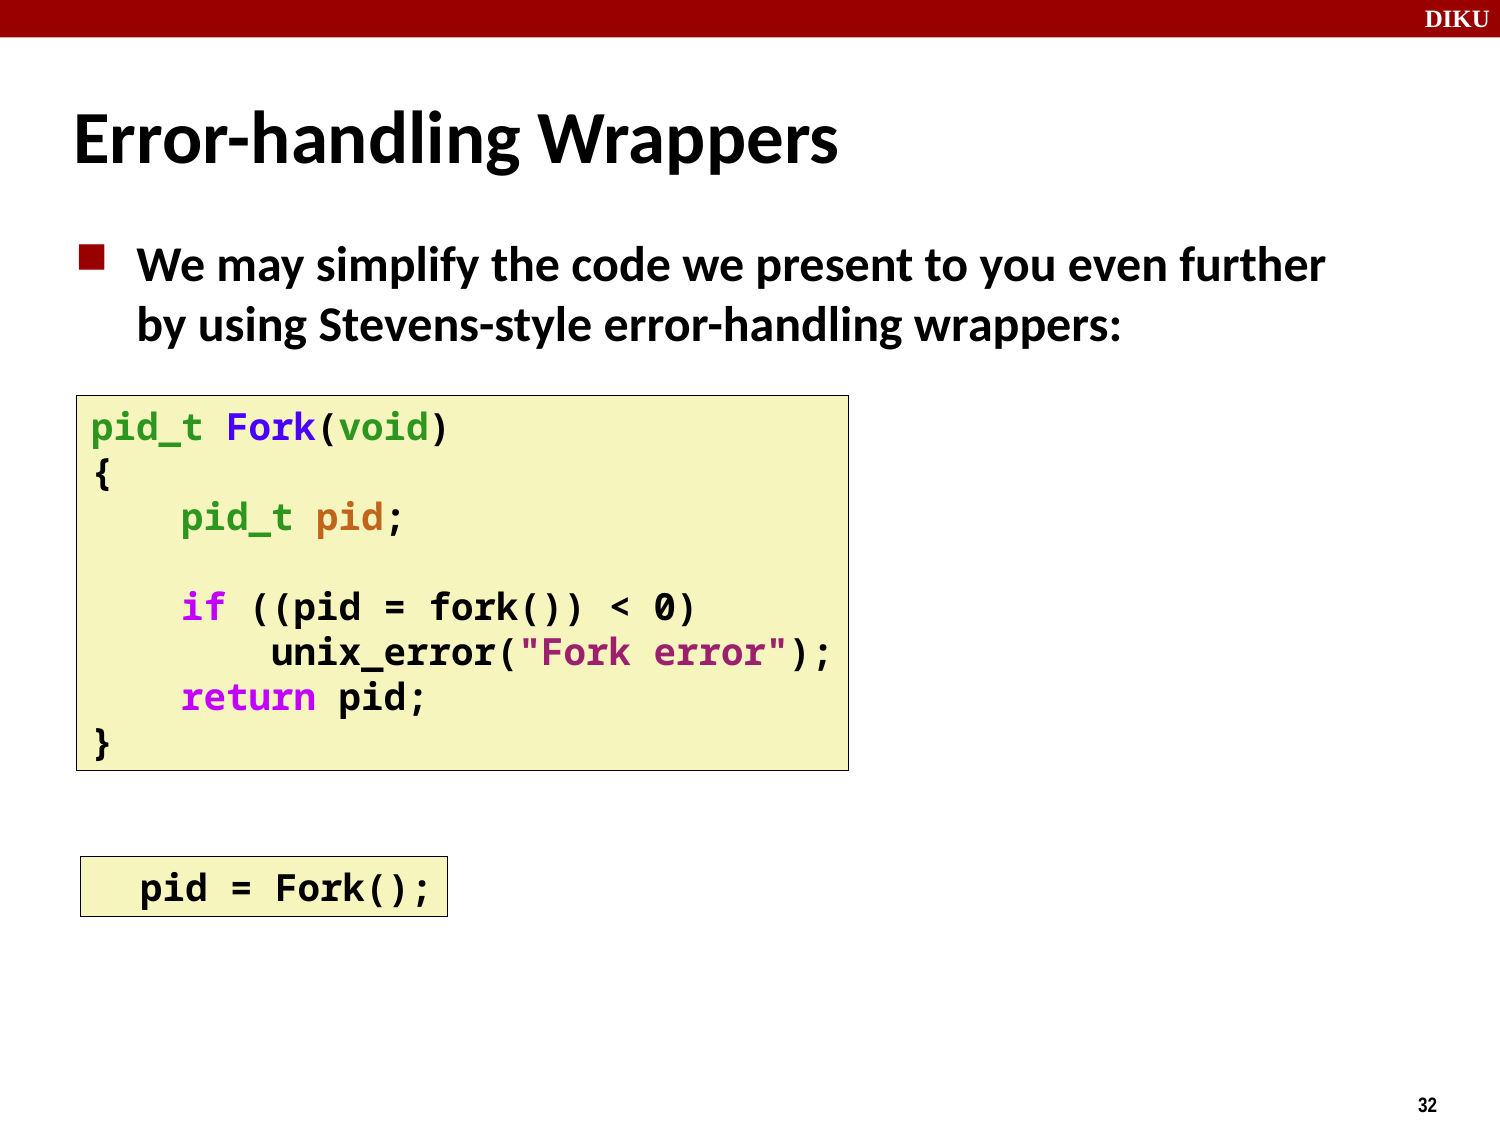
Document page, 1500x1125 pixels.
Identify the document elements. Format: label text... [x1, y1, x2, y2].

title Error-handling Wrappers [58, 71, 1304, 197]
text_box pid_t Fork(void) { pid_t pid; if ((pid = fork()) < 0) unix_error("Fork error"); return pid; } [76, 395, 849, 770]
text_box pid = Fork(); [80, 856, 448, 917]
list We may simplify the code we present to you even further by using Stevens-style error-handling wrappers: [65, 223, 1361, 363]
